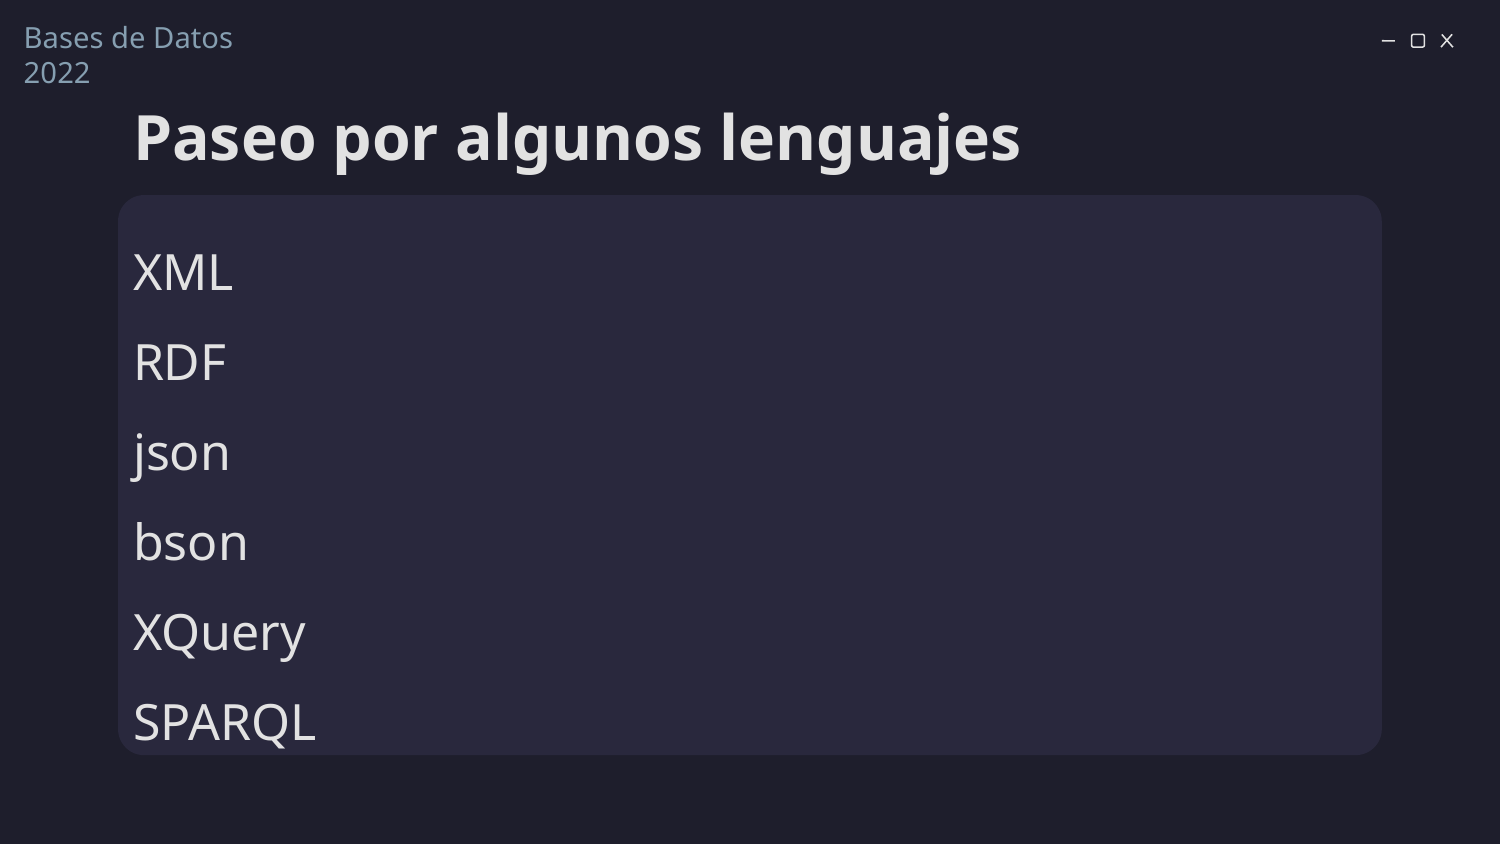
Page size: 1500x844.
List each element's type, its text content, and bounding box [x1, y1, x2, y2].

list XML RDF json bson XQuery SPARQL [118, 195, 1382, 750]
title Paseo por algunos lenguajes [118, 88, 1382, 183]
